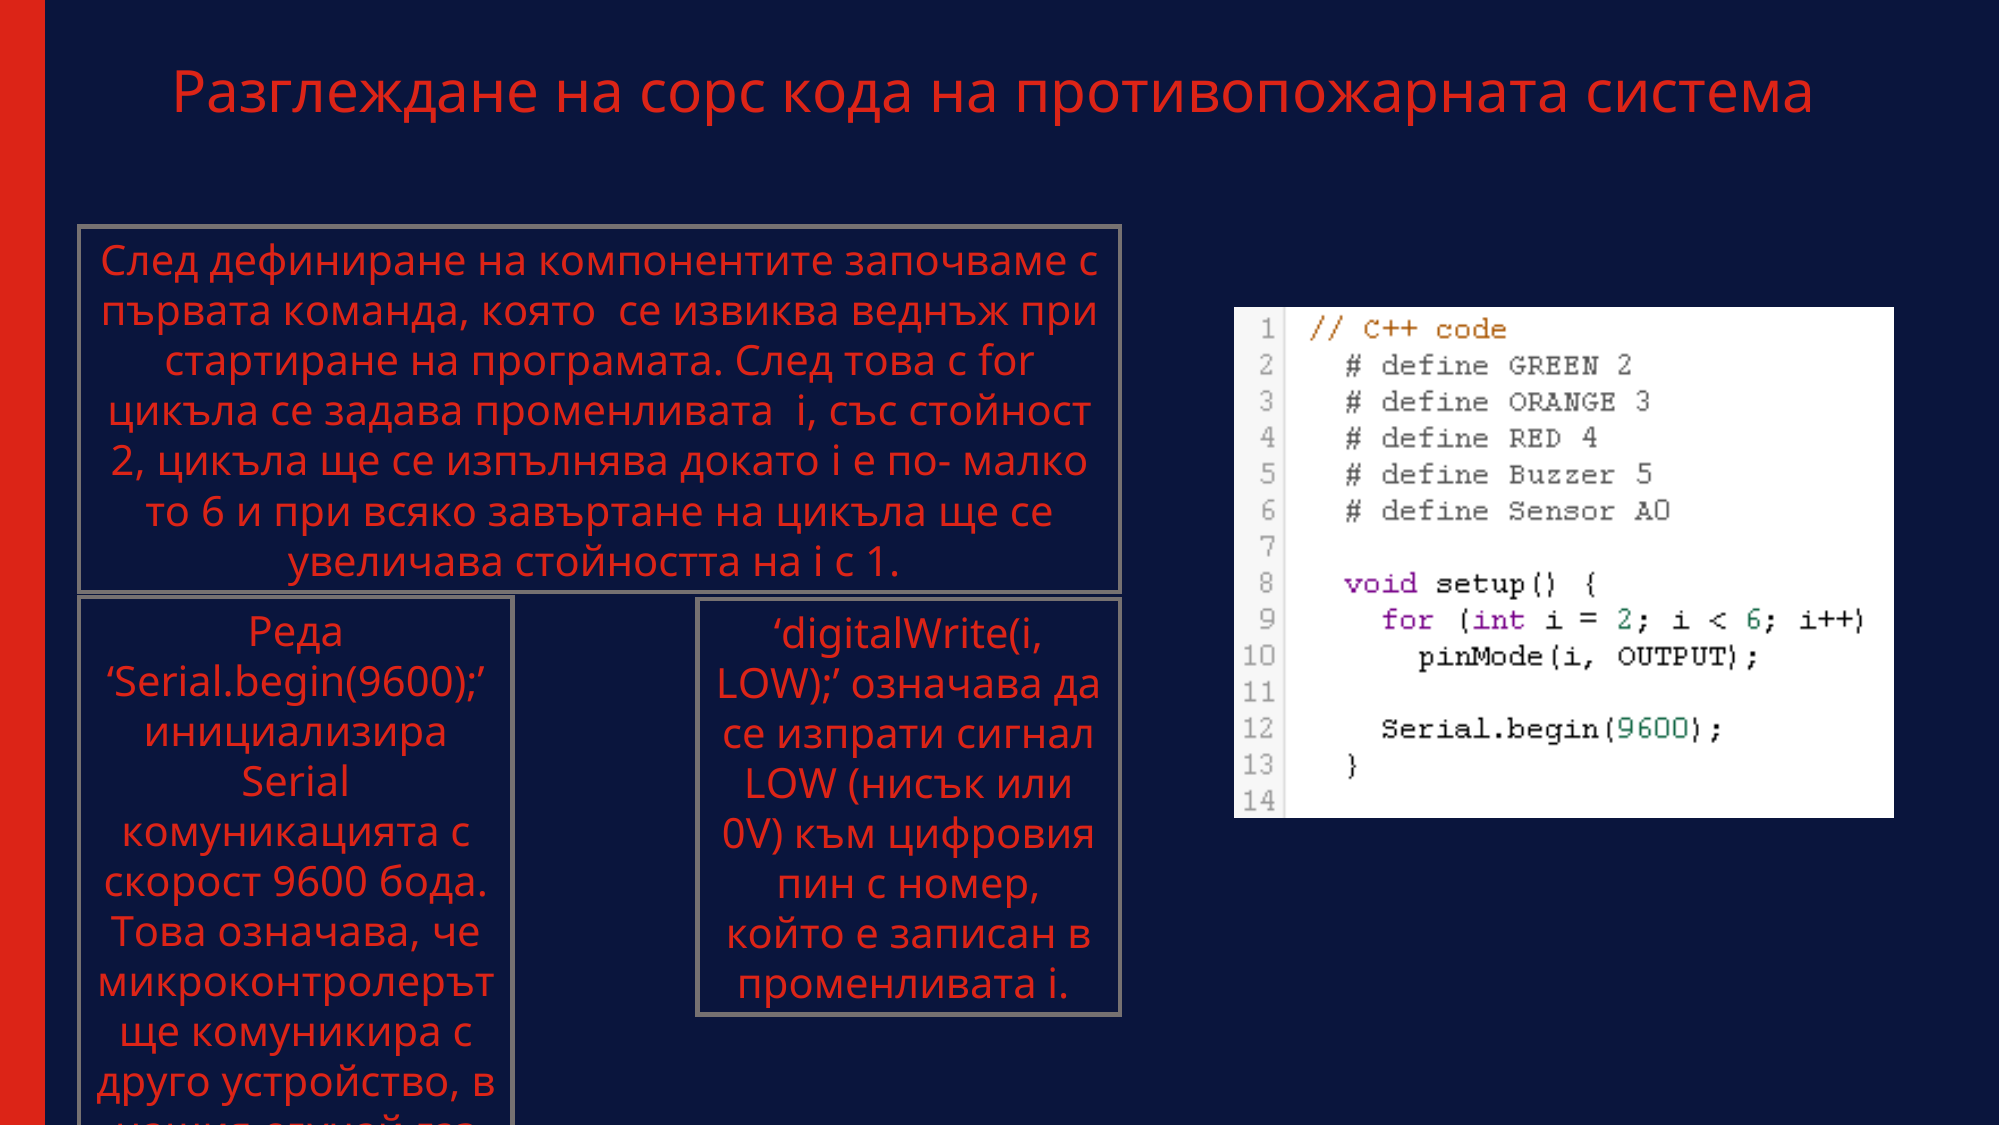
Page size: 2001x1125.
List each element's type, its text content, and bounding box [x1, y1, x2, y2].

text_box ‘digitalWrite(i, LOW);’ означава да се изпрати сигнал LOW (нисък или 0V) към цифровия пин с номер, който е записан в променливата i. [698, 599, 1120, 1014]
text_box След дефиниране на компонентите започваме с първата команда, която се извиква веднъж при стартиране на програмата. След това с for цикъла се задава променливата i, със стойност 2, цикъла ще се изпълнява докато i е по- малко то 6 и при всяко завъртане на цикъла ще се увеличава стойността на i с 1. [79, 226, 1120, 545]
text_box Реда ‘Serial.begin(9600);’ инициализира Serial комуникацията с скорост 9600 бода. Това означава, че микроконтролерът ще комуникира с друго устройство, в нашия случай газ сензора [79, 597, 513, 1125]
title Разглеждане на сорс кода на противопожарната система [156, 39, 1844, 175]
picture [1234, 307, 1894, 818]
